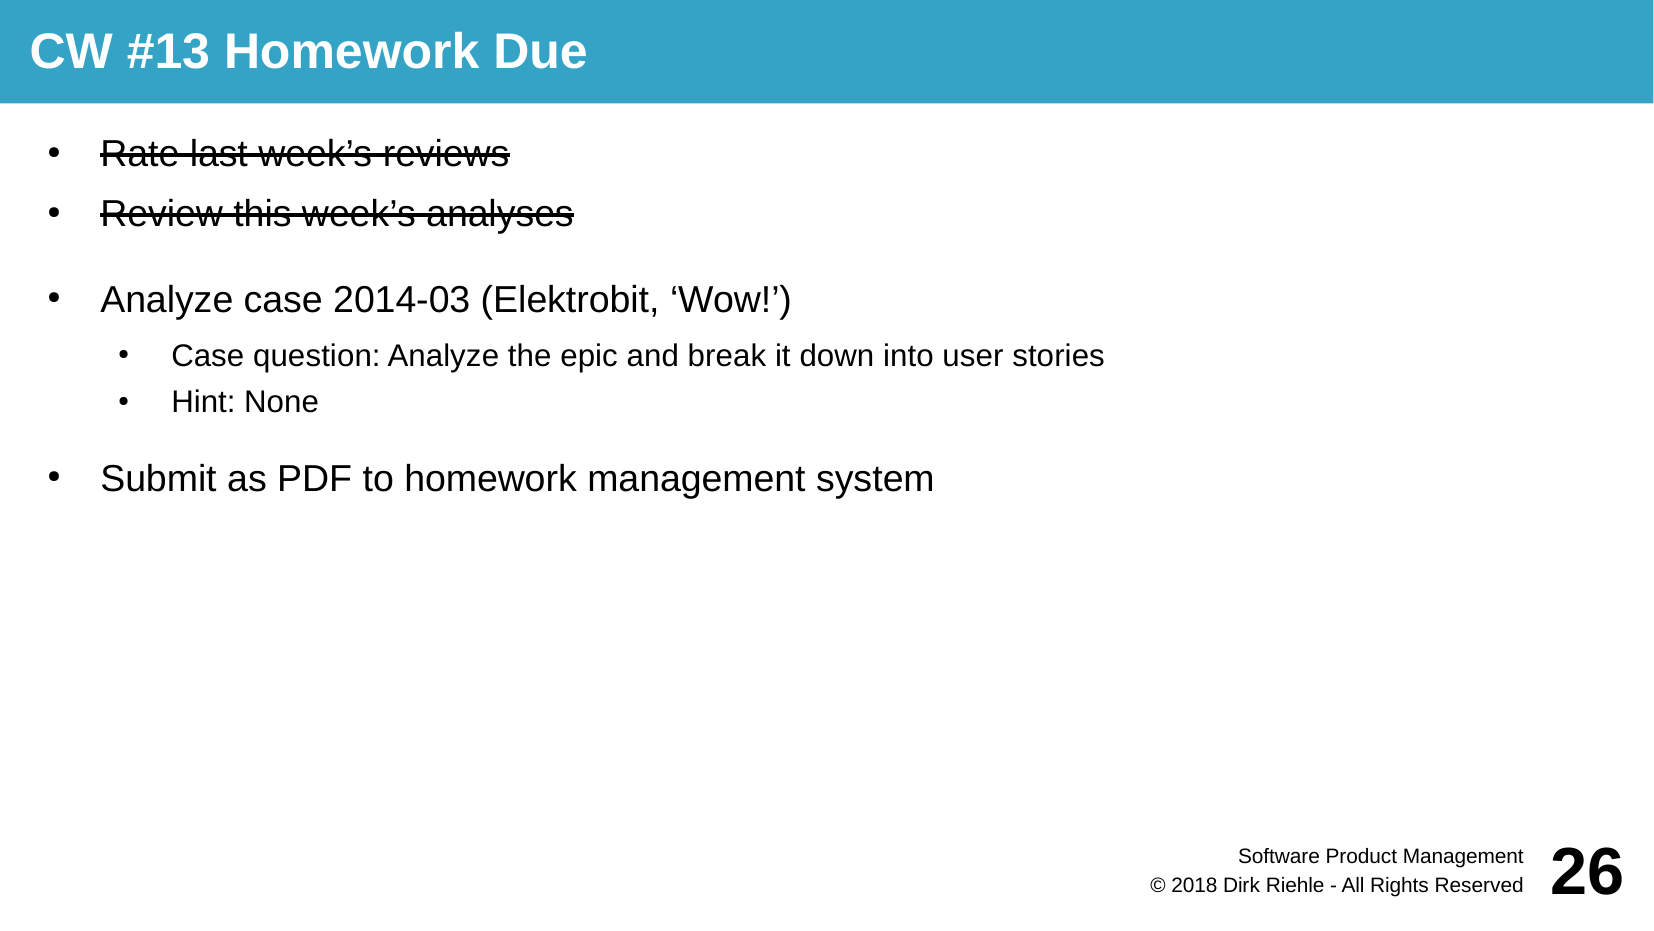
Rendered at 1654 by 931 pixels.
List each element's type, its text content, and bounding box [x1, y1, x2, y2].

list Rate last week’s reviews Review this week’s analyses Analyze case 2014-03 (Elektrobit, ‘Wow!’) Case question: Analyze the epic and break it down into user stories Hint: None Submit as PDF to homework management system [29, 132, 1625, 798]
title CW #13 Homework Due [0, 0, 1654, 104]
